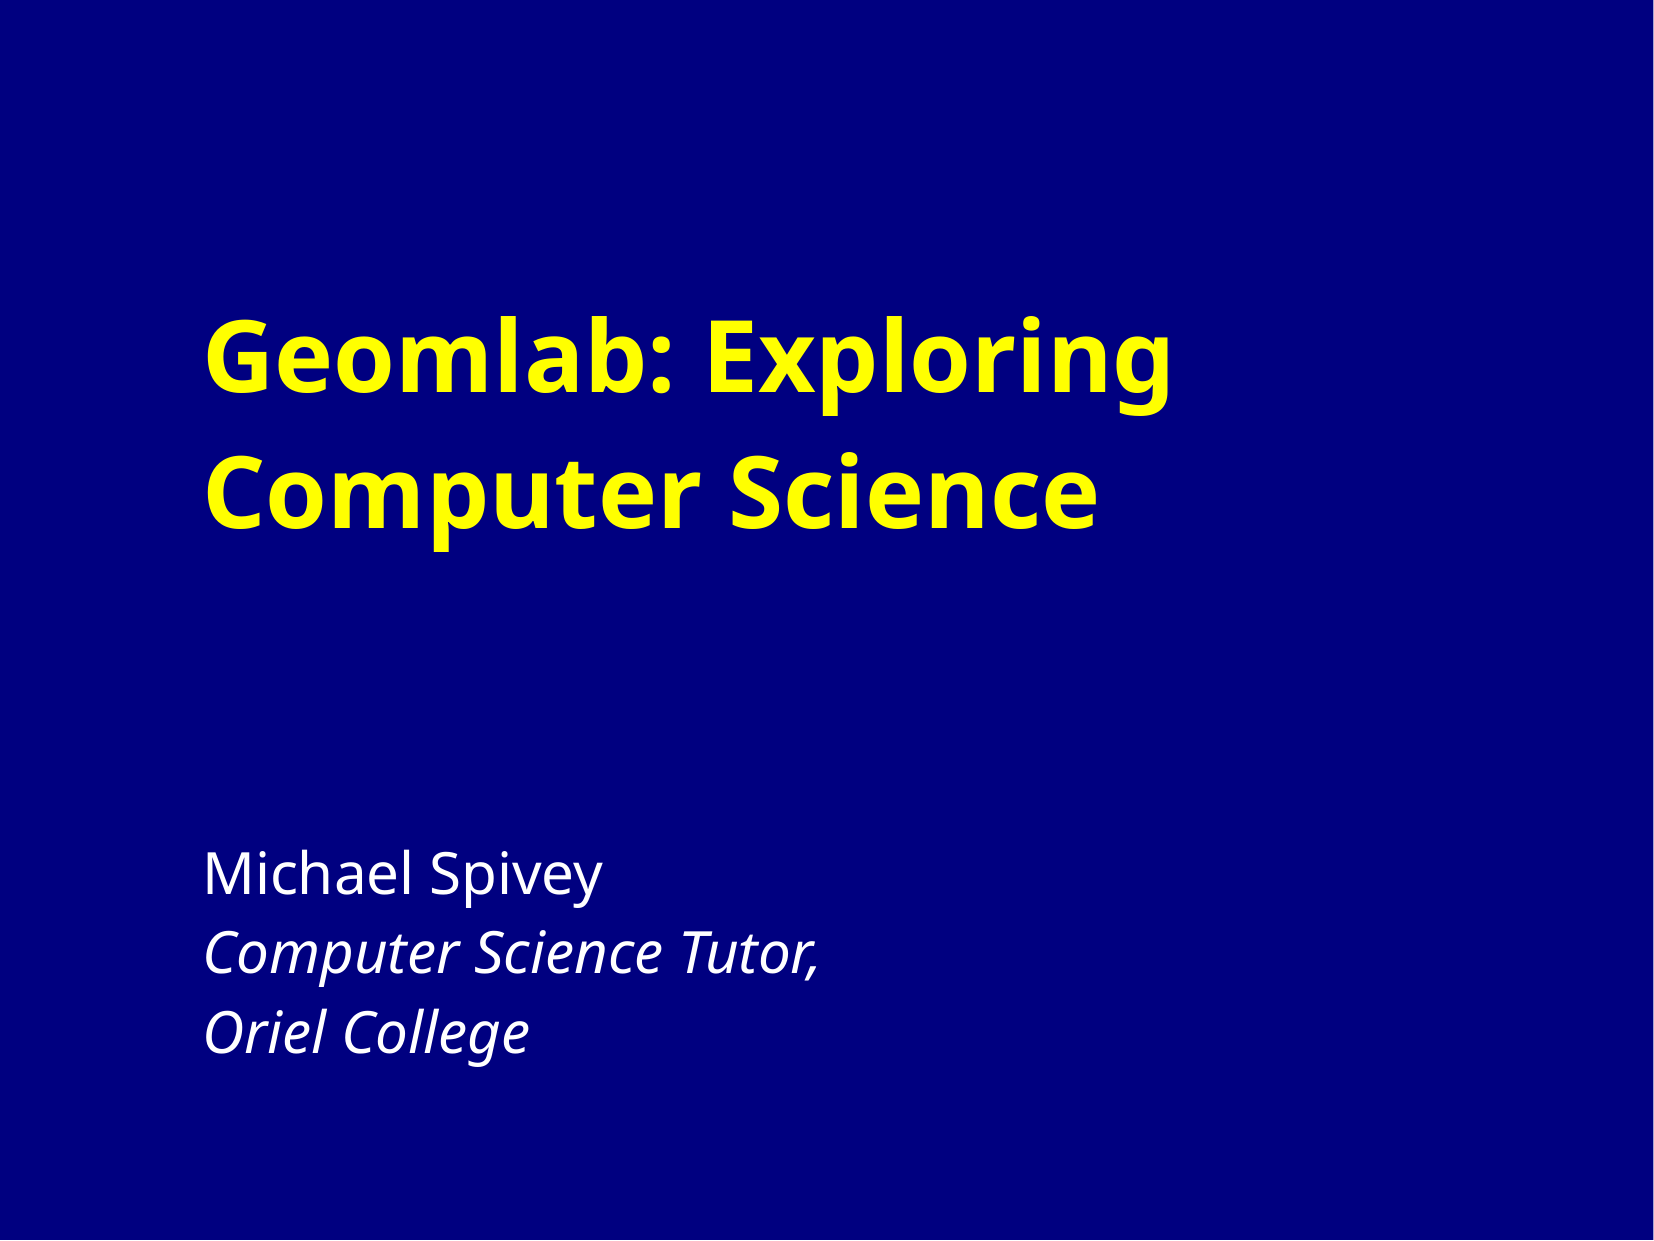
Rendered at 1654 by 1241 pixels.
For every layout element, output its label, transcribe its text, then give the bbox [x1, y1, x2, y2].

text_box Michael Spivey Computer Science Tutor, Oriel College [187, 825, 1351, 1044]
text_box Geomlab: Exploring Computer Science [187, 277, 1501, 526]
